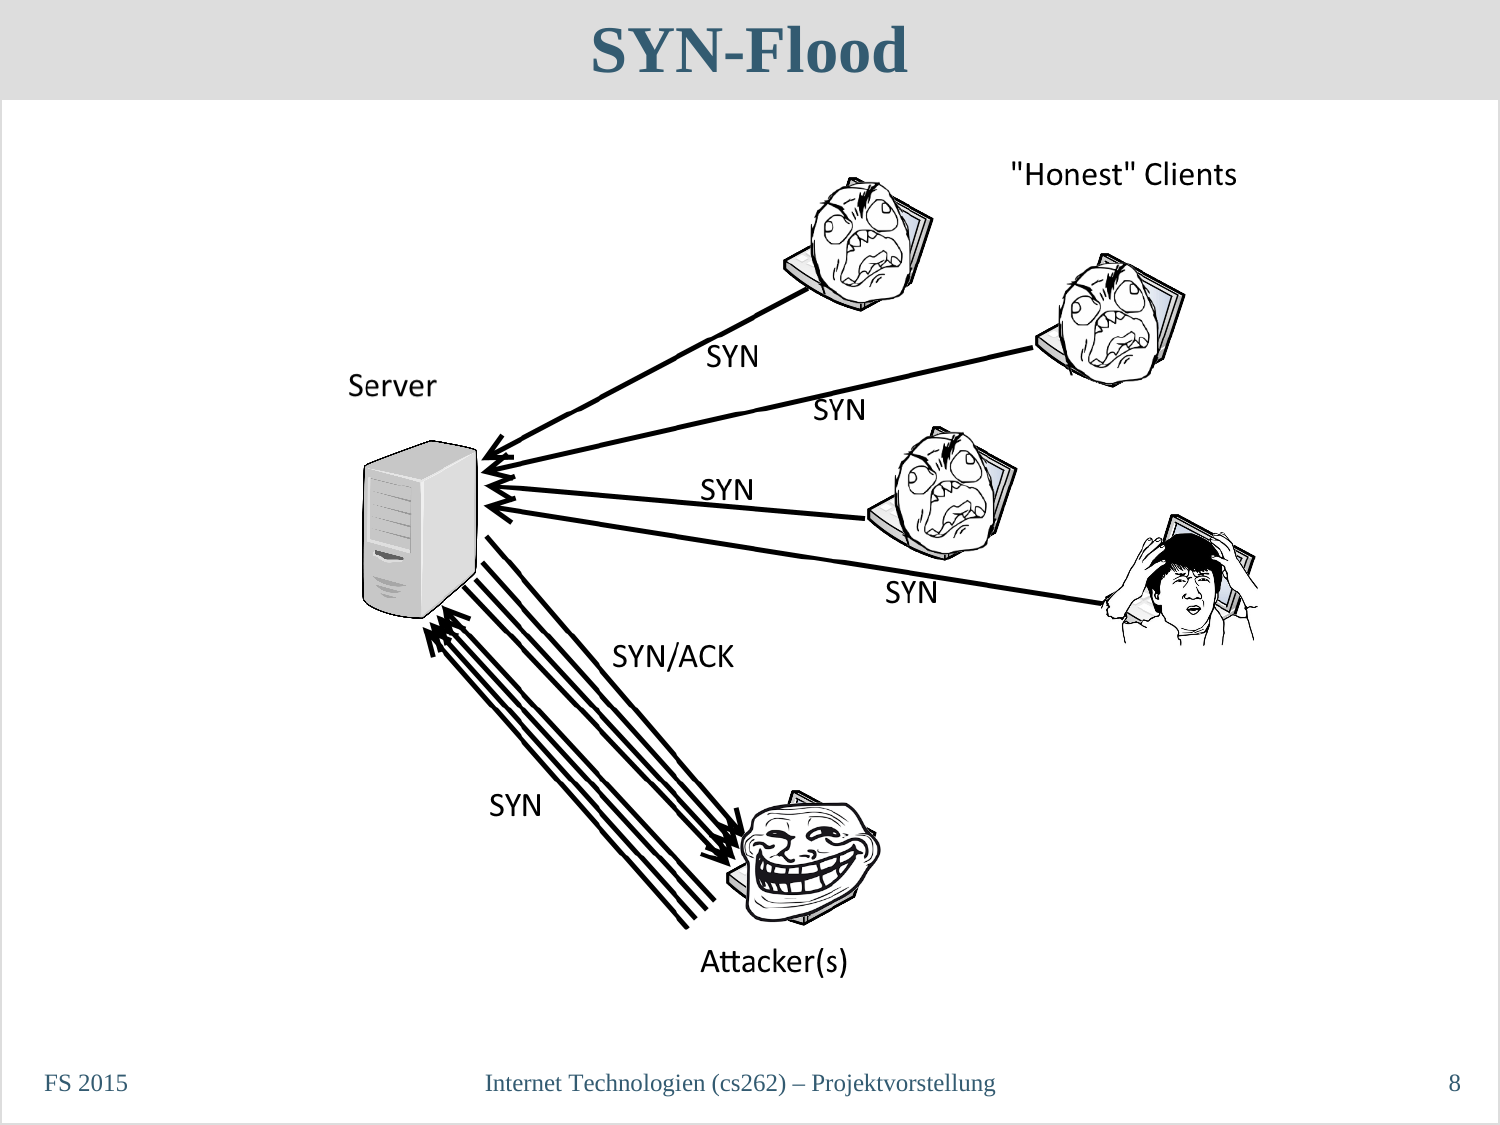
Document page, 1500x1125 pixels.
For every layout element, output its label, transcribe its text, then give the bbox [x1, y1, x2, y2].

text_box <Nummer> [1375, 1058, 1477, 1097]
text_box Internet Technologien (cs262) – Projektvorstellung [300, 1058, 1201, 1107]
title SYN-Flood [0, 0, 1500, 100]
text_box FS 2015 [29, 1058, 195, 1097]
picture [211, 116, 1298, 1004]
